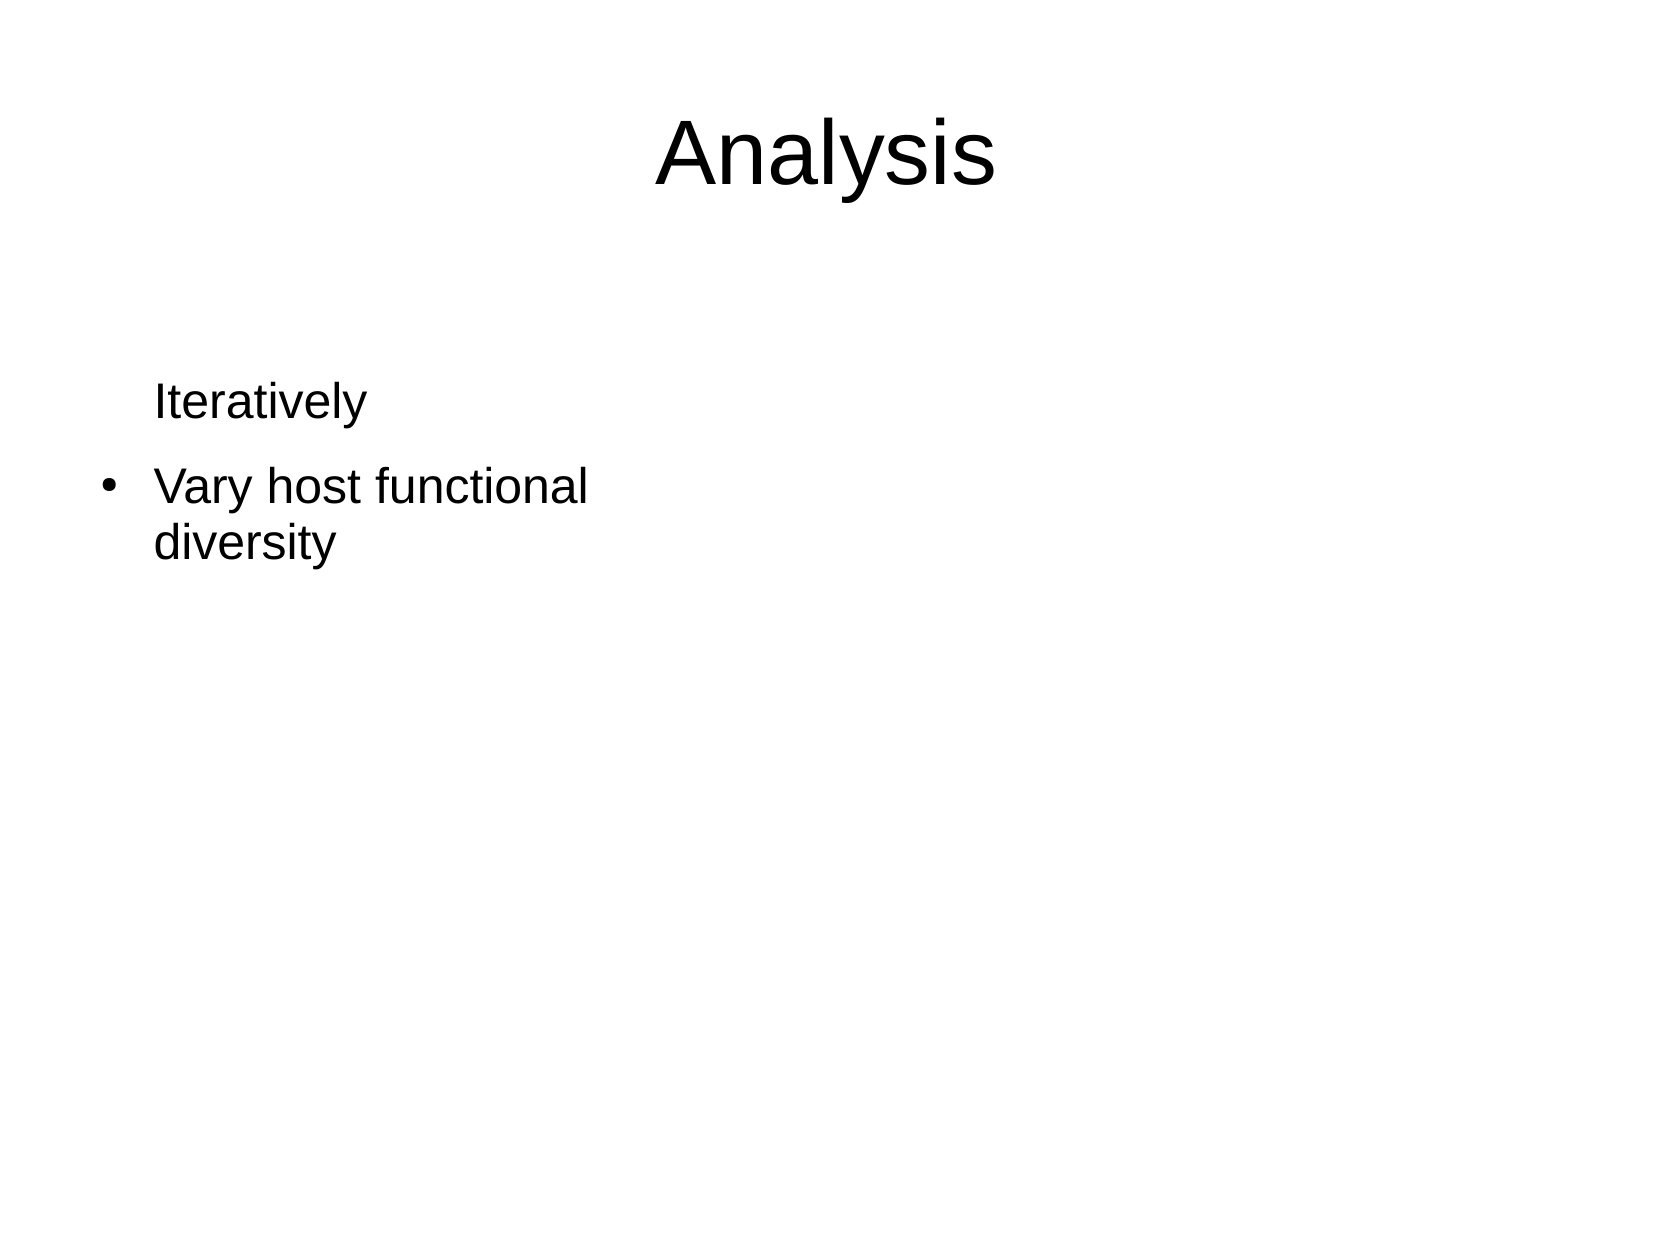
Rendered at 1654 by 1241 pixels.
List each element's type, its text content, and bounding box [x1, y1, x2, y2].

title Analysis [82, 49, 1571, 257]
list Iteratively Vary host functional diversity [82, 372, 706, 1093]
